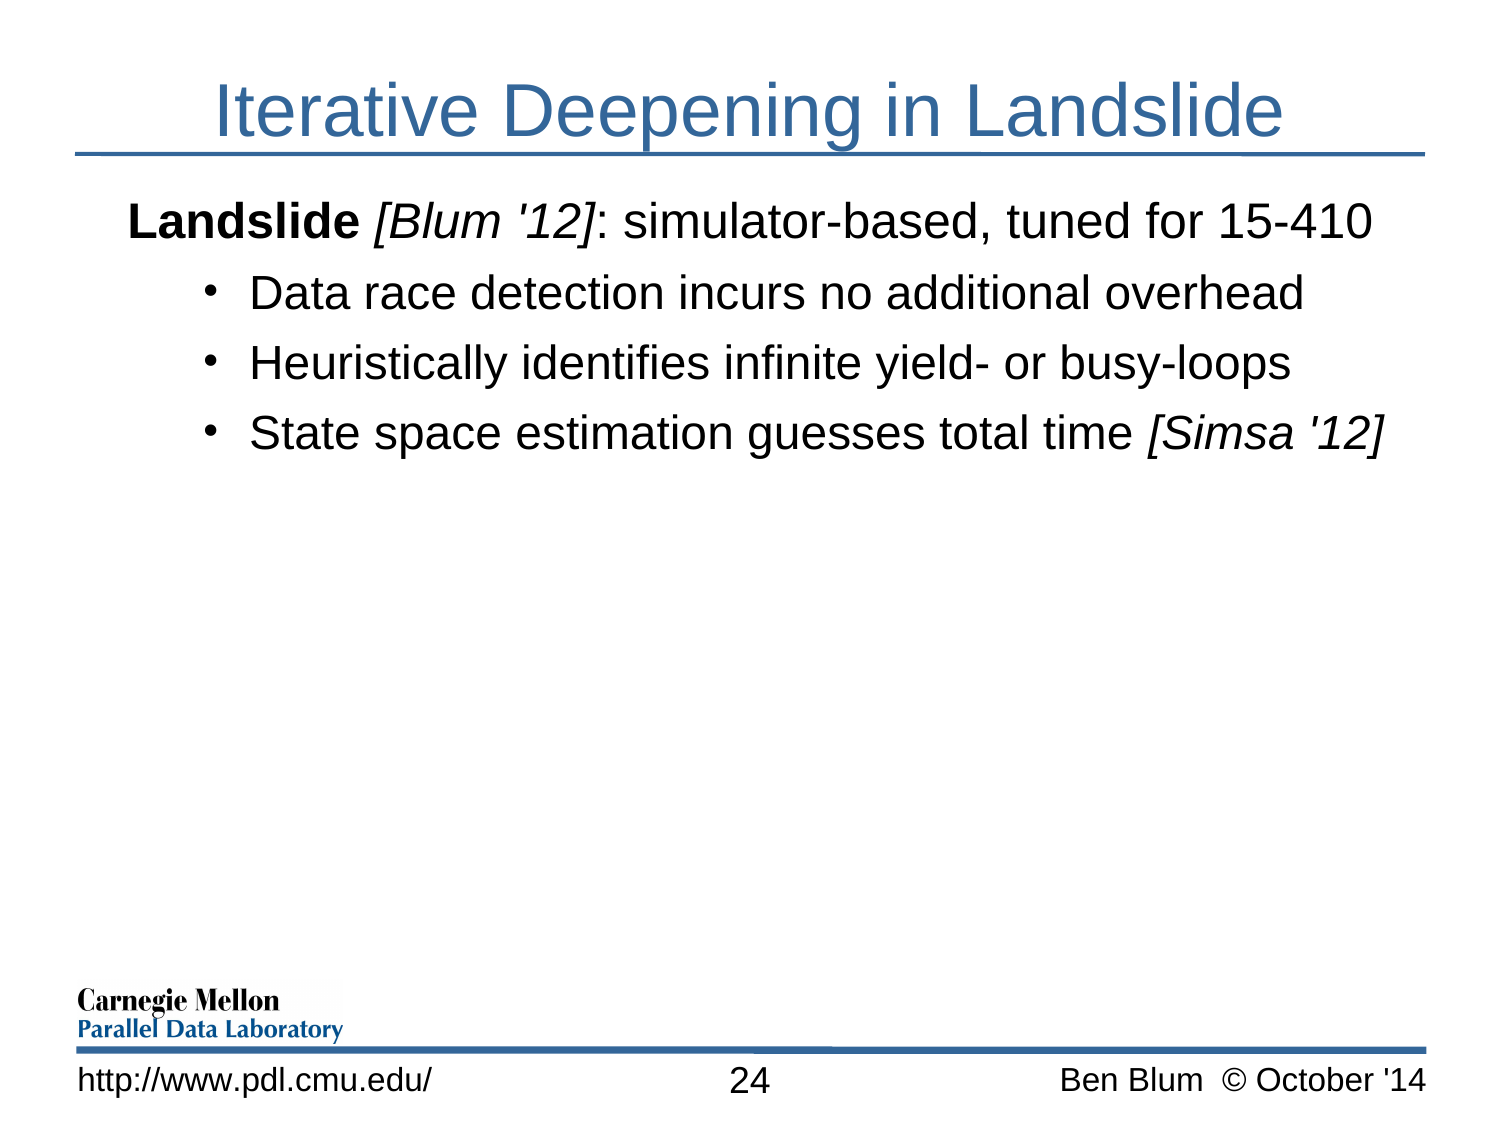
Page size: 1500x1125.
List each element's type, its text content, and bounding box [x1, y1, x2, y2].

title Iterative Deepening in Landslide [112, 49, 1388, 163]
list Landslide [Blum '12]: simulator-based, tuned for 15-410 Data race detection incurs no additional overhead Heuristically identifies infinite yield- or busy-loops State space estimation guesses total time [Simsa '12] [112, 181, 1426, 938]
picture [77, 979, 343, 1044]
